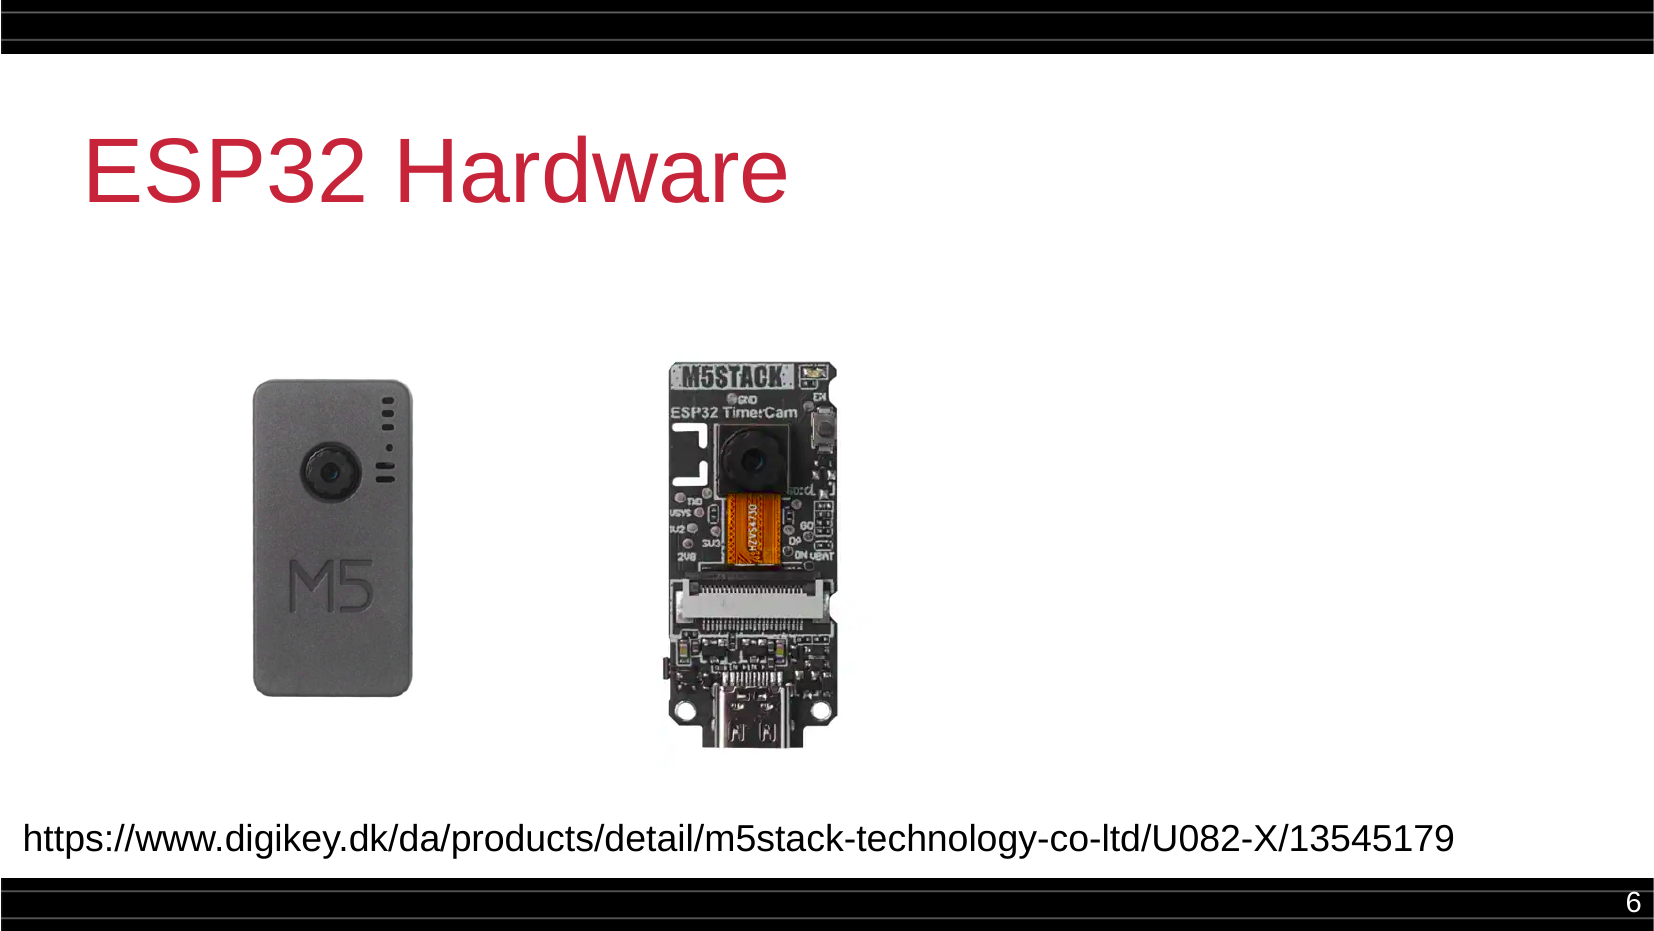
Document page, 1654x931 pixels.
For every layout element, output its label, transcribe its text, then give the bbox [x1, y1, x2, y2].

picture [1, 878, 1654, 931]
text_box https://www.digikey.dk/da/products/detail/m5stack-technology-co-ltd/U082-X/13545179 [7, 810, 1471, 867]
picture [1, 0, 1654, 54]
title ESP32 Hardware [82, 92, 1571, 249]
picture [64, 254, 1051, 810]
